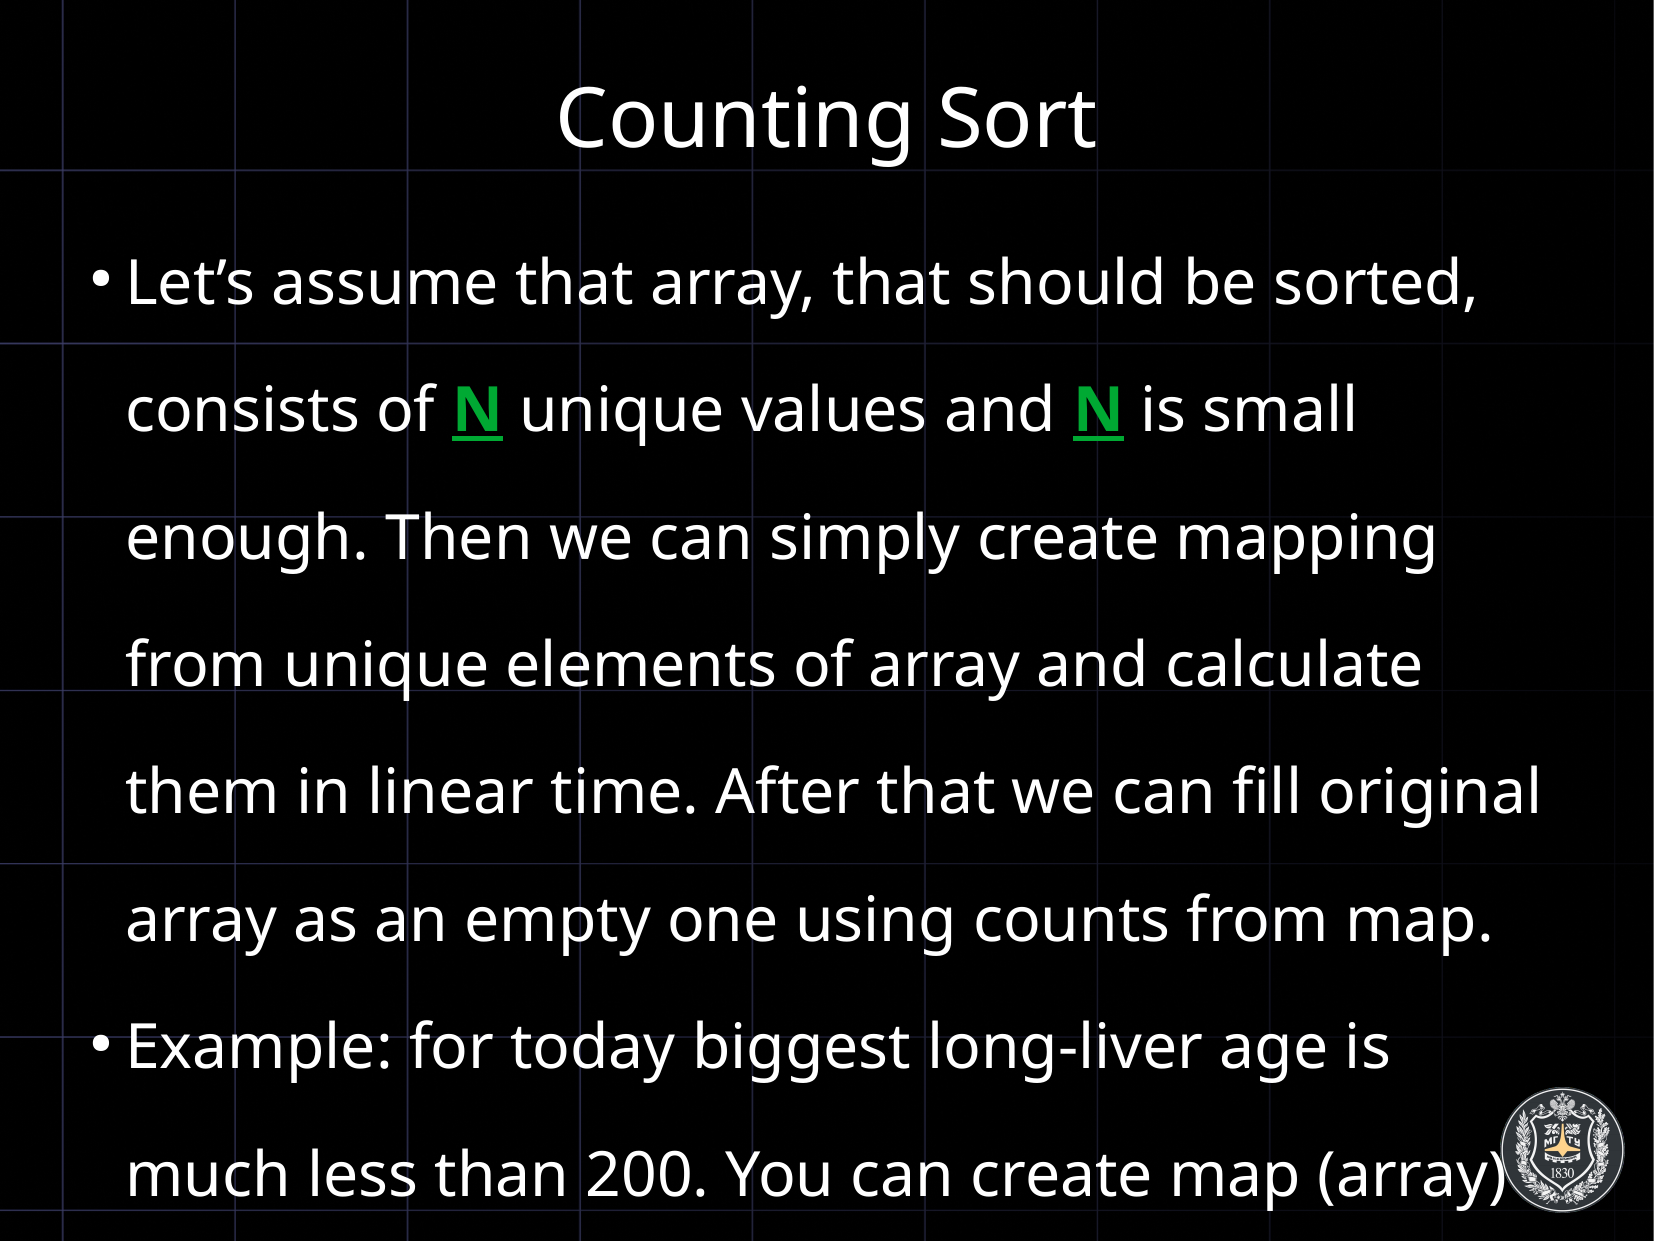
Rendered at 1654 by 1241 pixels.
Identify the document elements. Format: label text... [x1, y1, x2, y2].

picture [0, 0, 1654, 1241]
text_box Let’s assume that array, that should be sorted, consists of N unique values and N is small enough. Then we can simply create mapping from unique elements of array and calculate them in linear time. After that we can fill original array as an empty one using counts from map. Example: for today biggest long-liver age is much less than 200. You can create map (array) of 200 elements with keys from 0 to 199 and fill its counts from non-sorted array of ages. Than you can fill it. [75, 187, 1576, 1140]
title Counting Sort [82, 37, 1571, 187]
